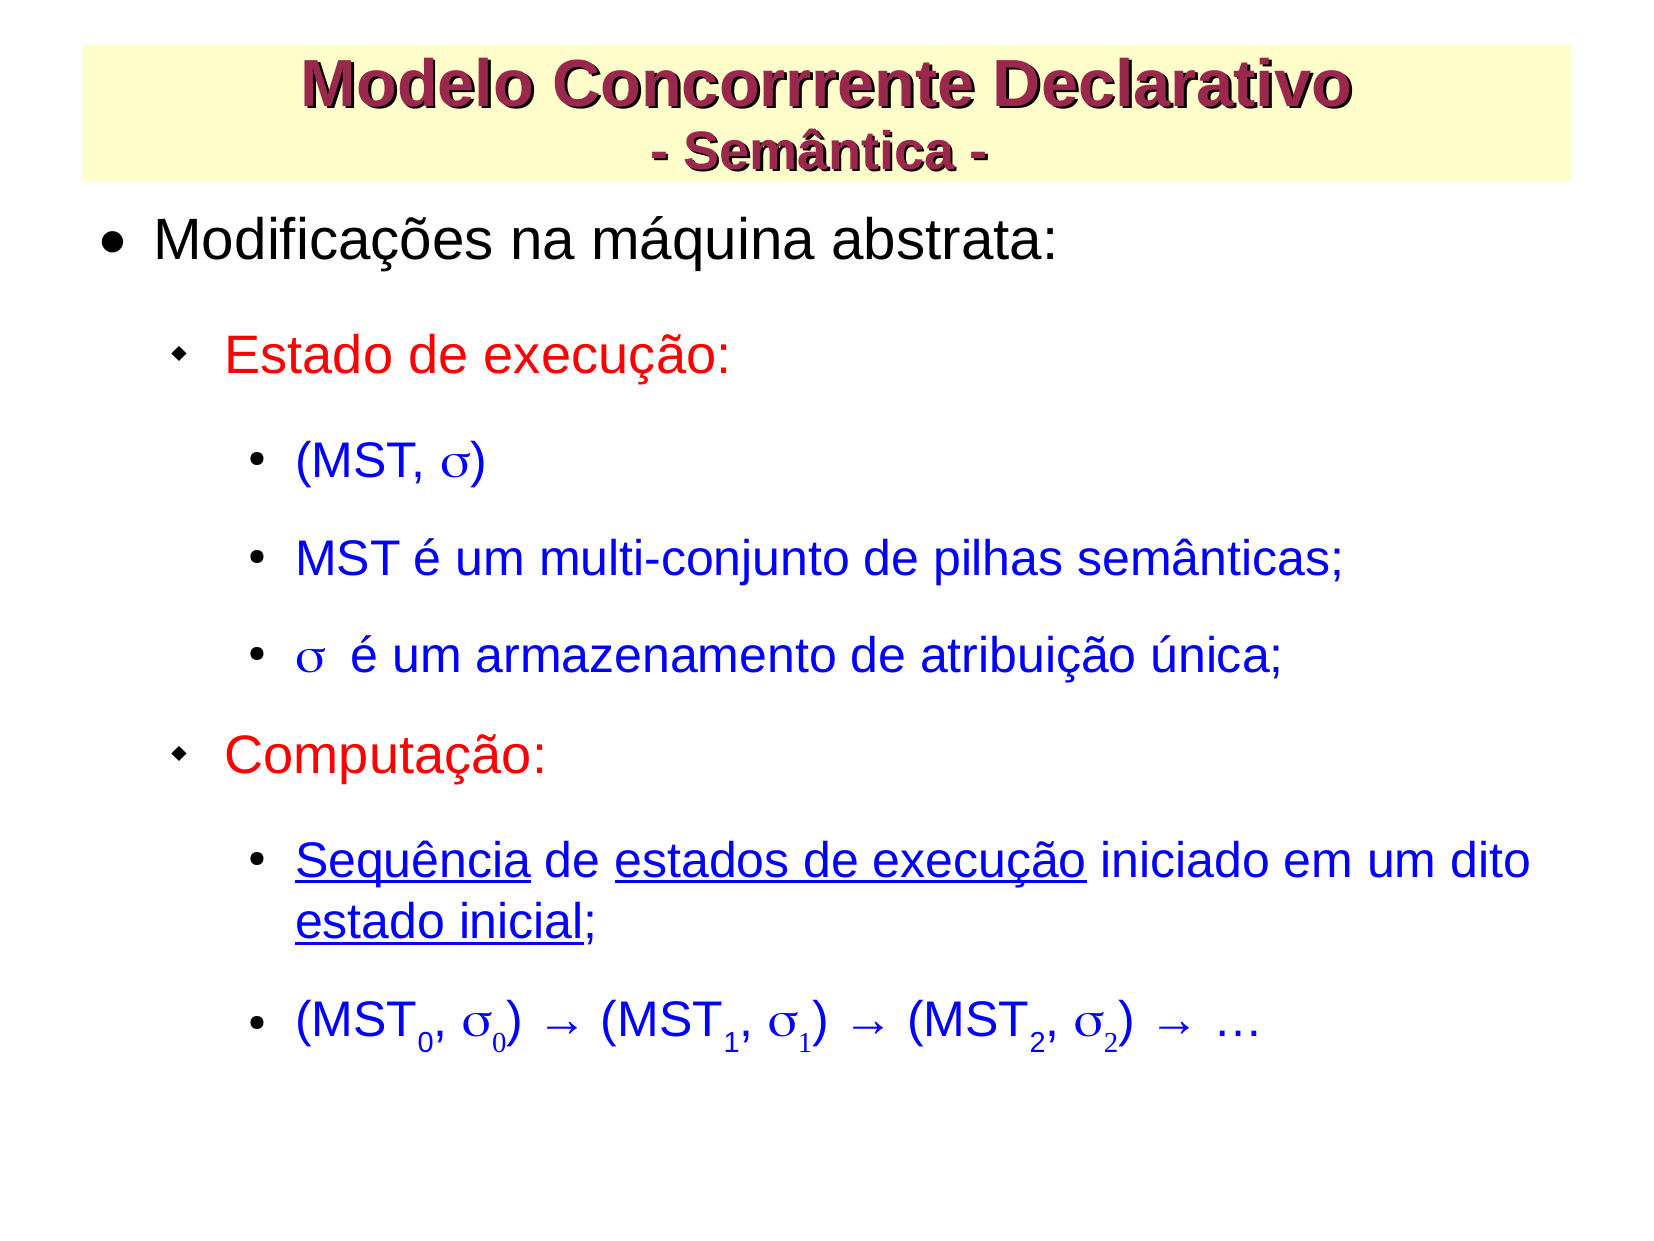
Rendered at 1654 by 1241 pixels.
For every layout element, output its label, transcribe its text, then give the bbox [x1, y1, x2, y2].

title Modelo Concorrrente Declarativo - Semântica - [82, 44, 1571, 182]
list Modificações na máquina abstrata: Estado de execução: (MST, ) MST é um multi-conjunto de pilhas semânticas;  é um armazenamento de atribuição única; Computação: Sequência de estados de execução iniciado em um dito estado inicial; (MST0, 0) → (MST1, 1) → (MST2, 2) → … [82, 206, 1571, 1137]
